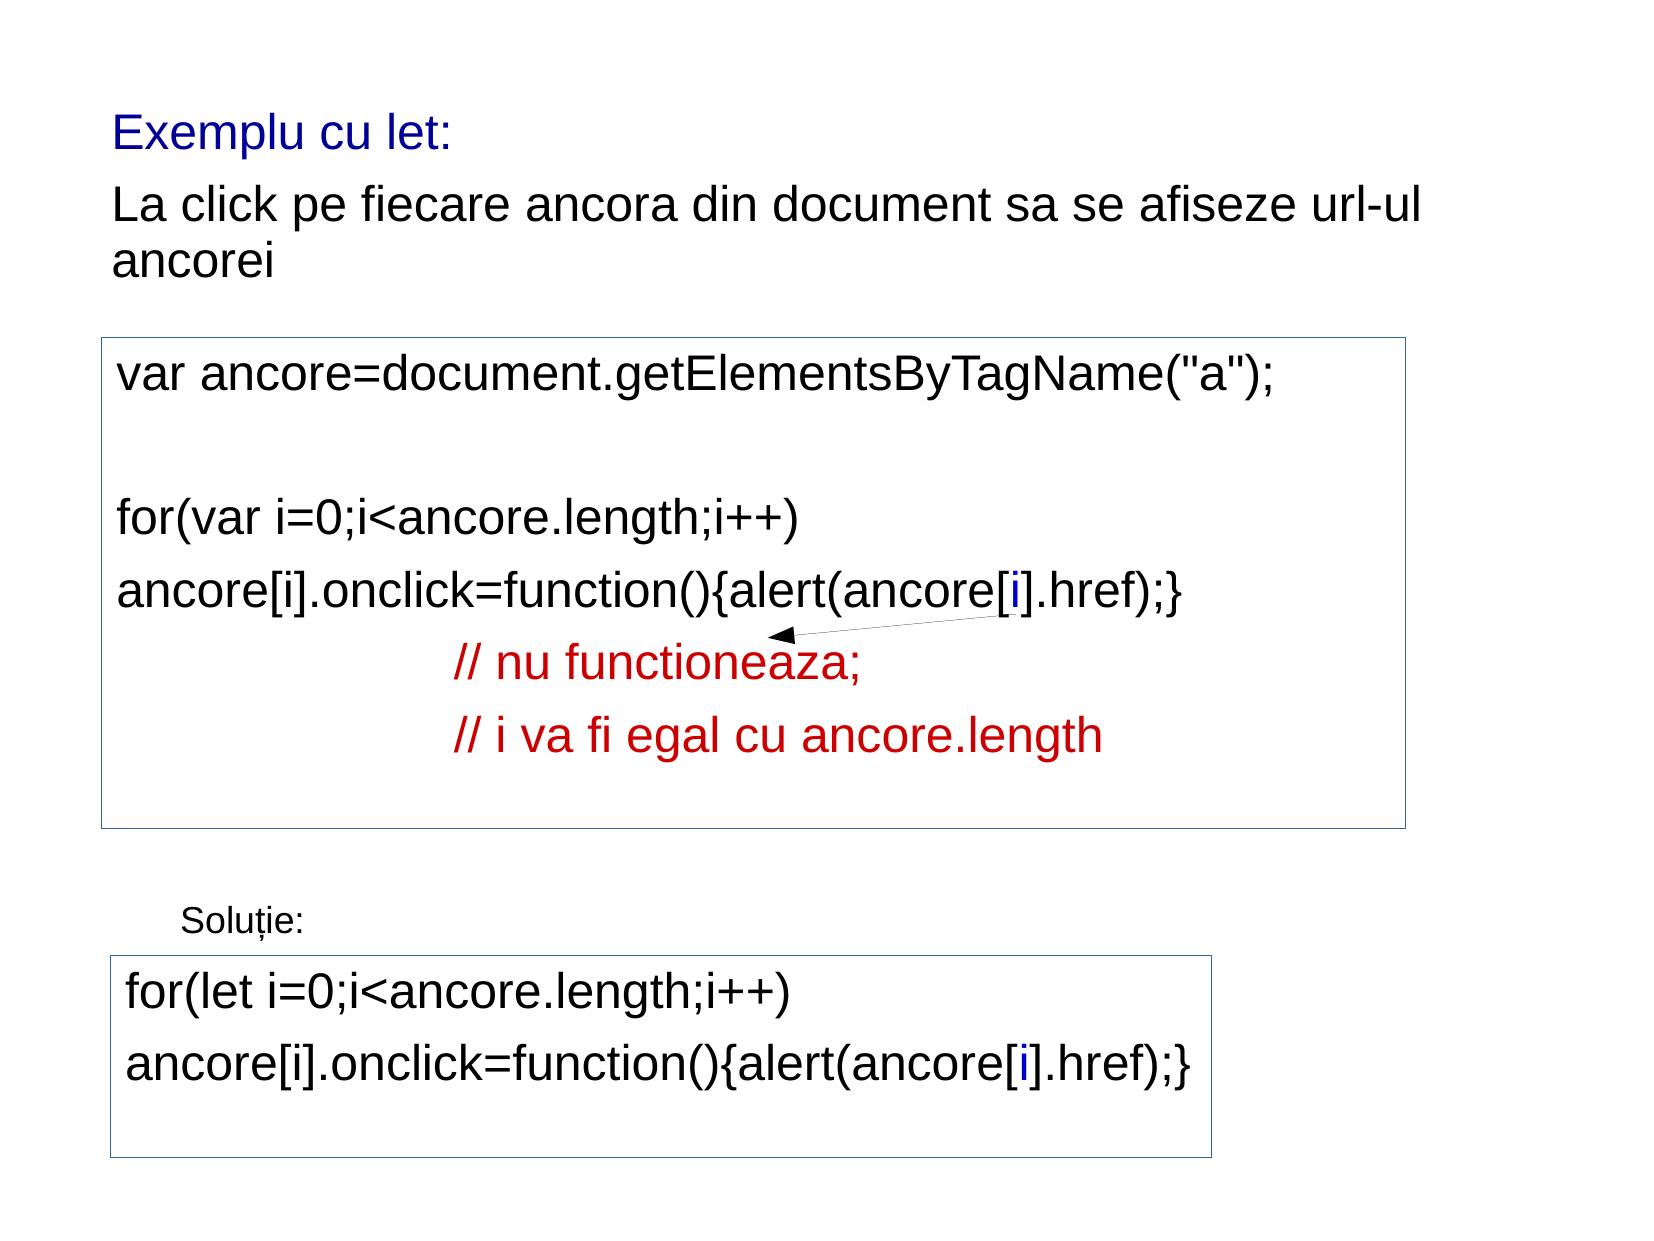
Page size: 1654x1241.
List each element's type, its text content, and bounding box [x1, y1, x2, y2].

text_box Soluție: [165, 891, 320, 955]
text_box for(let i=0;i<ancore.length;i++) ancore[i].onclick=function(){alert(ancore[i].href);} [110, 955, 1212, 1158]
text_box var ancore=document.getElementsByTagName("a"); for(var i=0;i<ancore.length;i++) ancore[i].onclick=function(){alert(ancore[i].href);} // nu functioneaza; // i va fi egal cu ancore.length [101, 337, 1406, 829]
text_box Exemplu cu let: La click pe fiecare ancora din document sa se afiseze url-ul ancorei [96, 96, 1585, 1199]
